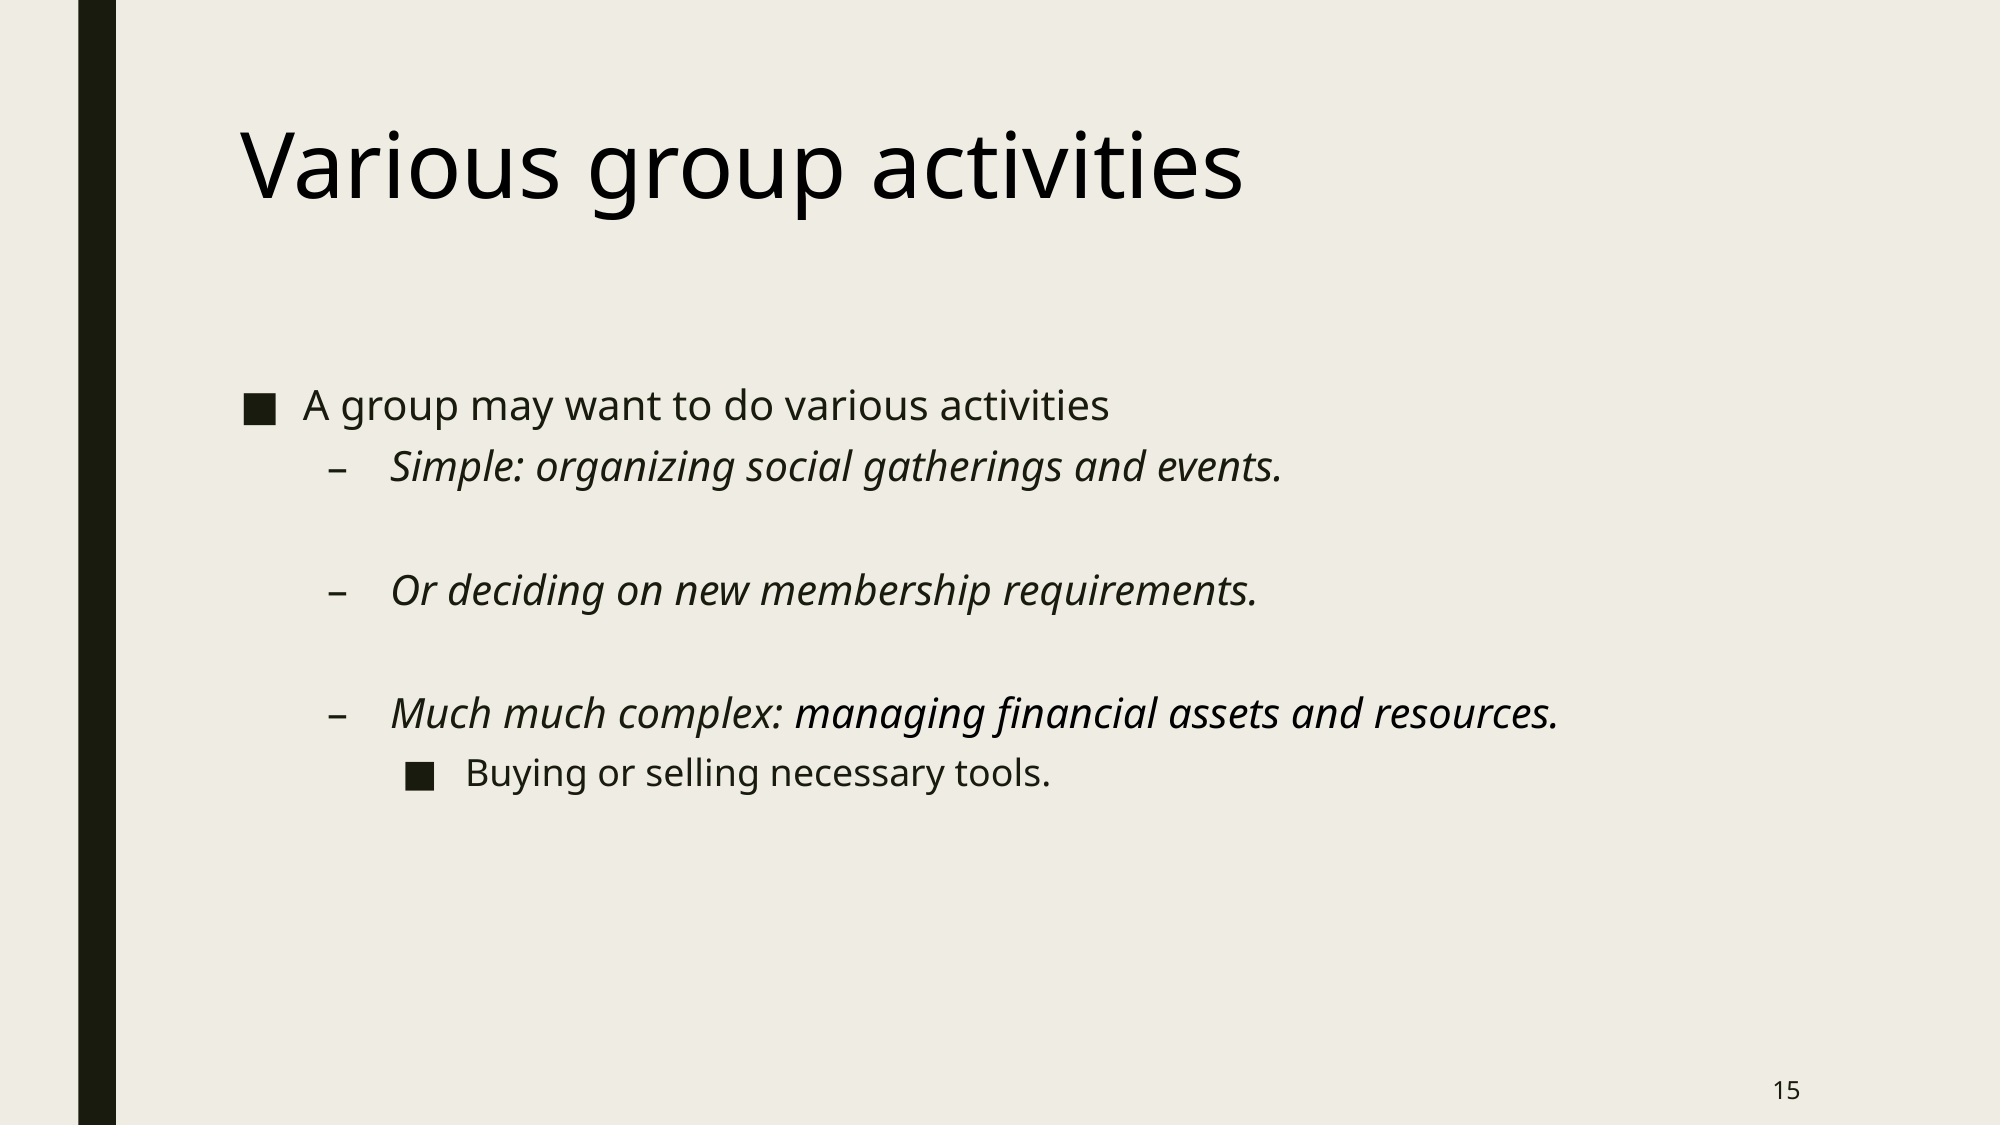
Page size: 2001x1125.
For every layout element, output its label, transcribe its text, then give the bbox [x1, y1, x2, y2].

slide_number <number> [1553, 1058, 1816, 1125]
title Various group activities [225, 112, 1800, 357]
list A group may want to do various activities Simple: organizing social gatherings and events. Or deciding on new membership requirements. Much much complex: managing financial assets and resources. Buying or selling necessary tools. [225, 375, 1800, 963]
